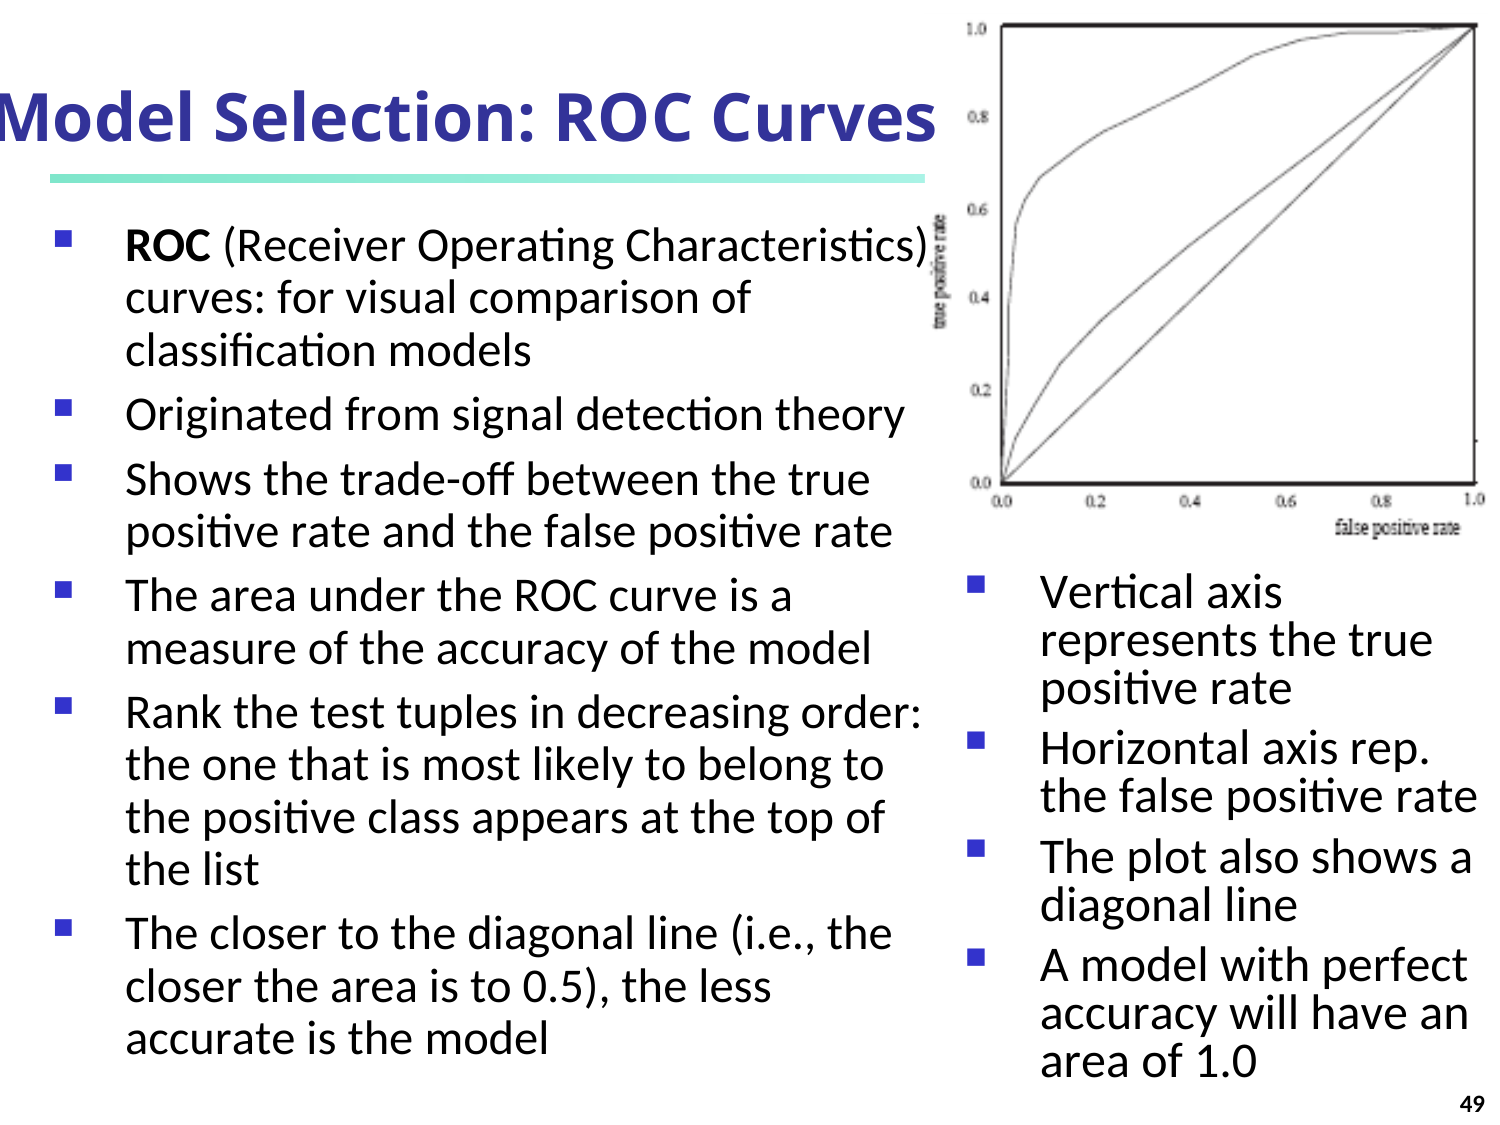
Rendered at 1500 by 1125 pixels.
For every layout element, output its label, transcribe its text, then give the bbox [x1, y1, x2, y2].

picture [924, 12, 1488, 545]
text_box <number> [1187, 1062, 1500, 1125]
text_box Vertical axis represents the true positive rate Horizontal axis rep. the false positive rate The plot also shows a diagonal line A model with perfect accuracy will have an area of 1.0 [949, 562, 1500, 1063]
list ROC (Receiver Operating Characteristics) curves: for visual comparison of classification models Originated from signal detection theory Shows the trade-off between the true positive rate and the false positive rate The area under the ROC curve is a measure of the accuracy of the model Rank the test tuples in decreasing order: the one that is most likely to belong to the positive class appears at the top of the list The closer to the diagonal line (i.e., the closer the area is to 0.5), the less accurate is the model [37, 212, 951, 1075]
title Model Selection: ROC Curves [0, 62, 1026, 163]
